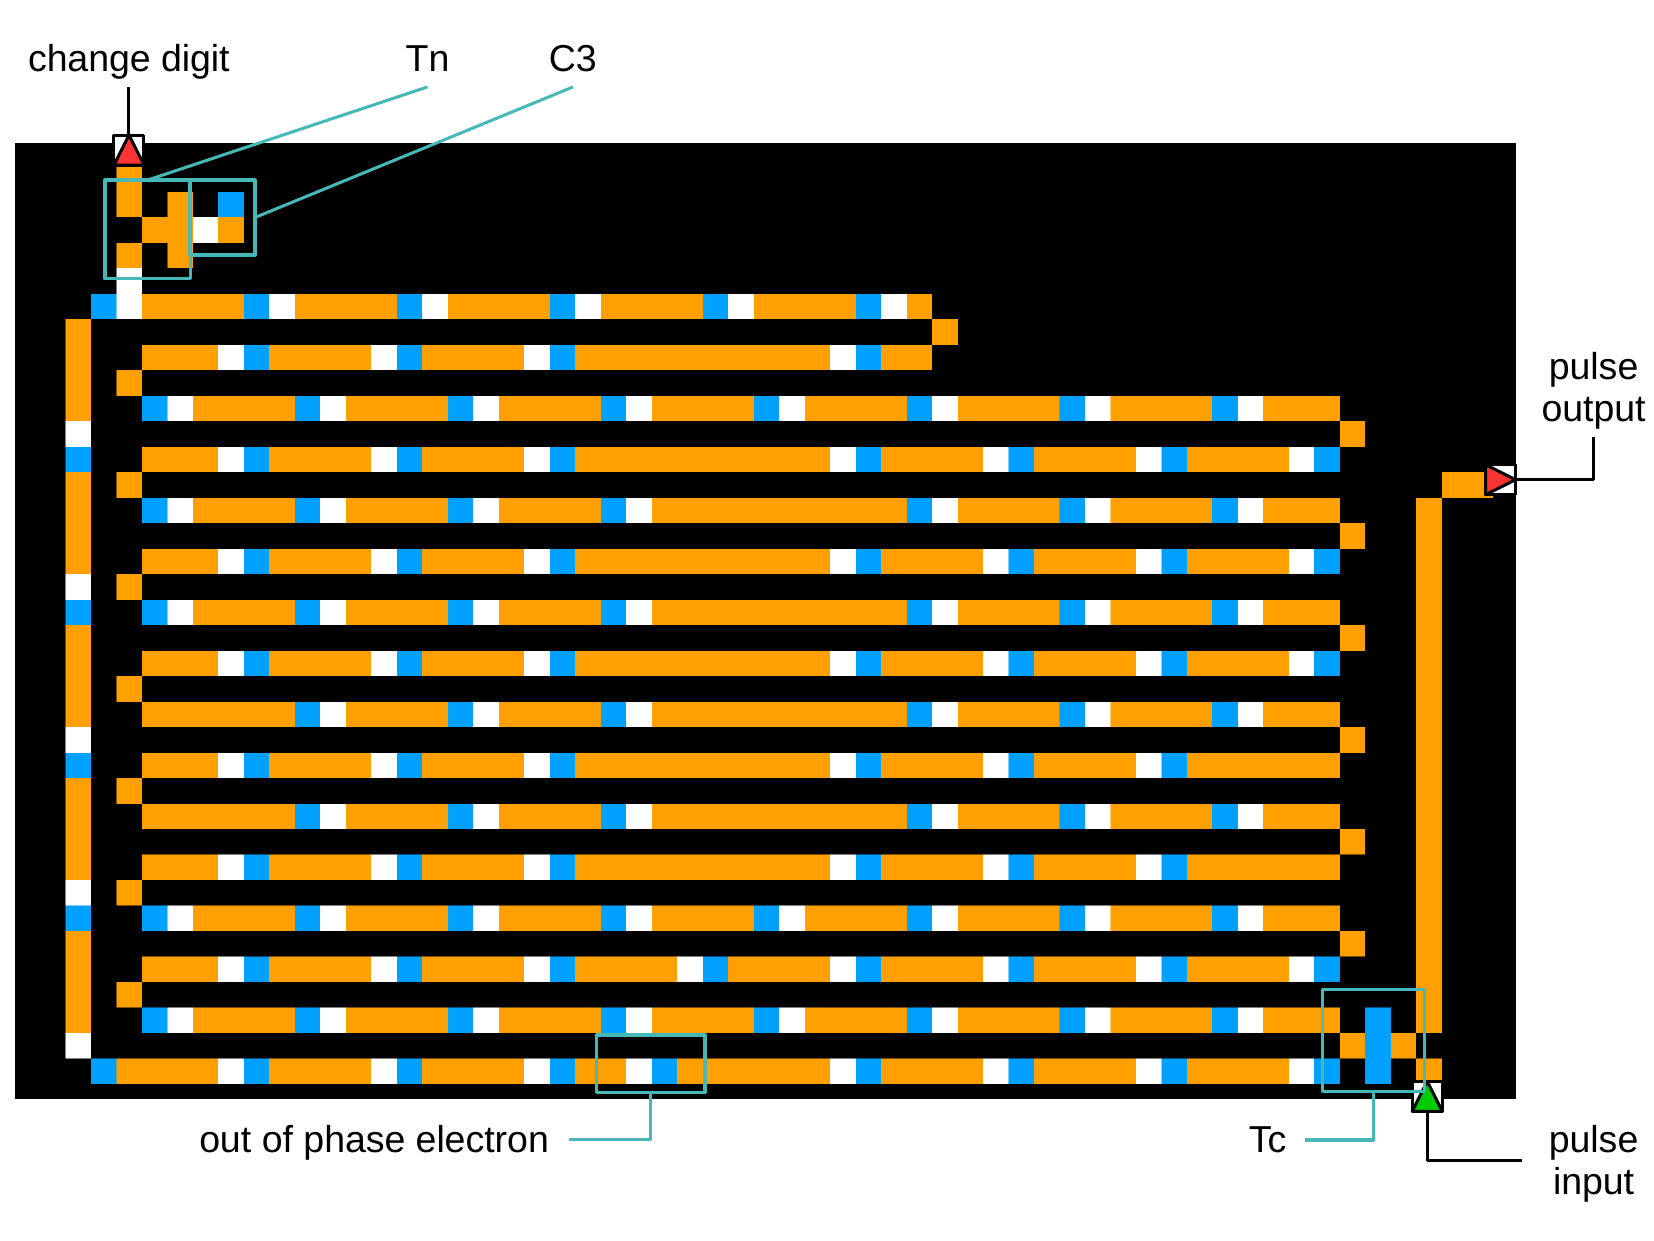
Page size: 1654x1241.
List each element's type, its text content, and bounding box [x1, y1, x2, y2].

text_box [1412, 1081, 1423, 1090]
picture [1324, 991, 1423, 1090]
text_box [1485, 464, 1516, 495]
picture [162, 143, 430, 214]
text_box Tc [1230, 1111, 1306, 1169]
text_box Tn [390, 30, 466, 87]
text_box pulse output [1522, 337, 1654, 437]
text_box out of phase electron [179, 1111, 570, 1169]
picture [598, 1037, 703, 1091]
text_box pulse input [1522, 1111, 1654, 1211]
text_box C3 [525, 30, 621, 87]
picture [192, 182, 253, 253]
text_box [1412, 1081, 1443, 1112]
text_box change digit [8, 30, 249, 87]
picture [107, 182, 189, 277]
picture [15, 143, 1516, 1099]
picture [1375, 1093, 1412, 1099]
text_box [113, 135, 145, 166]
